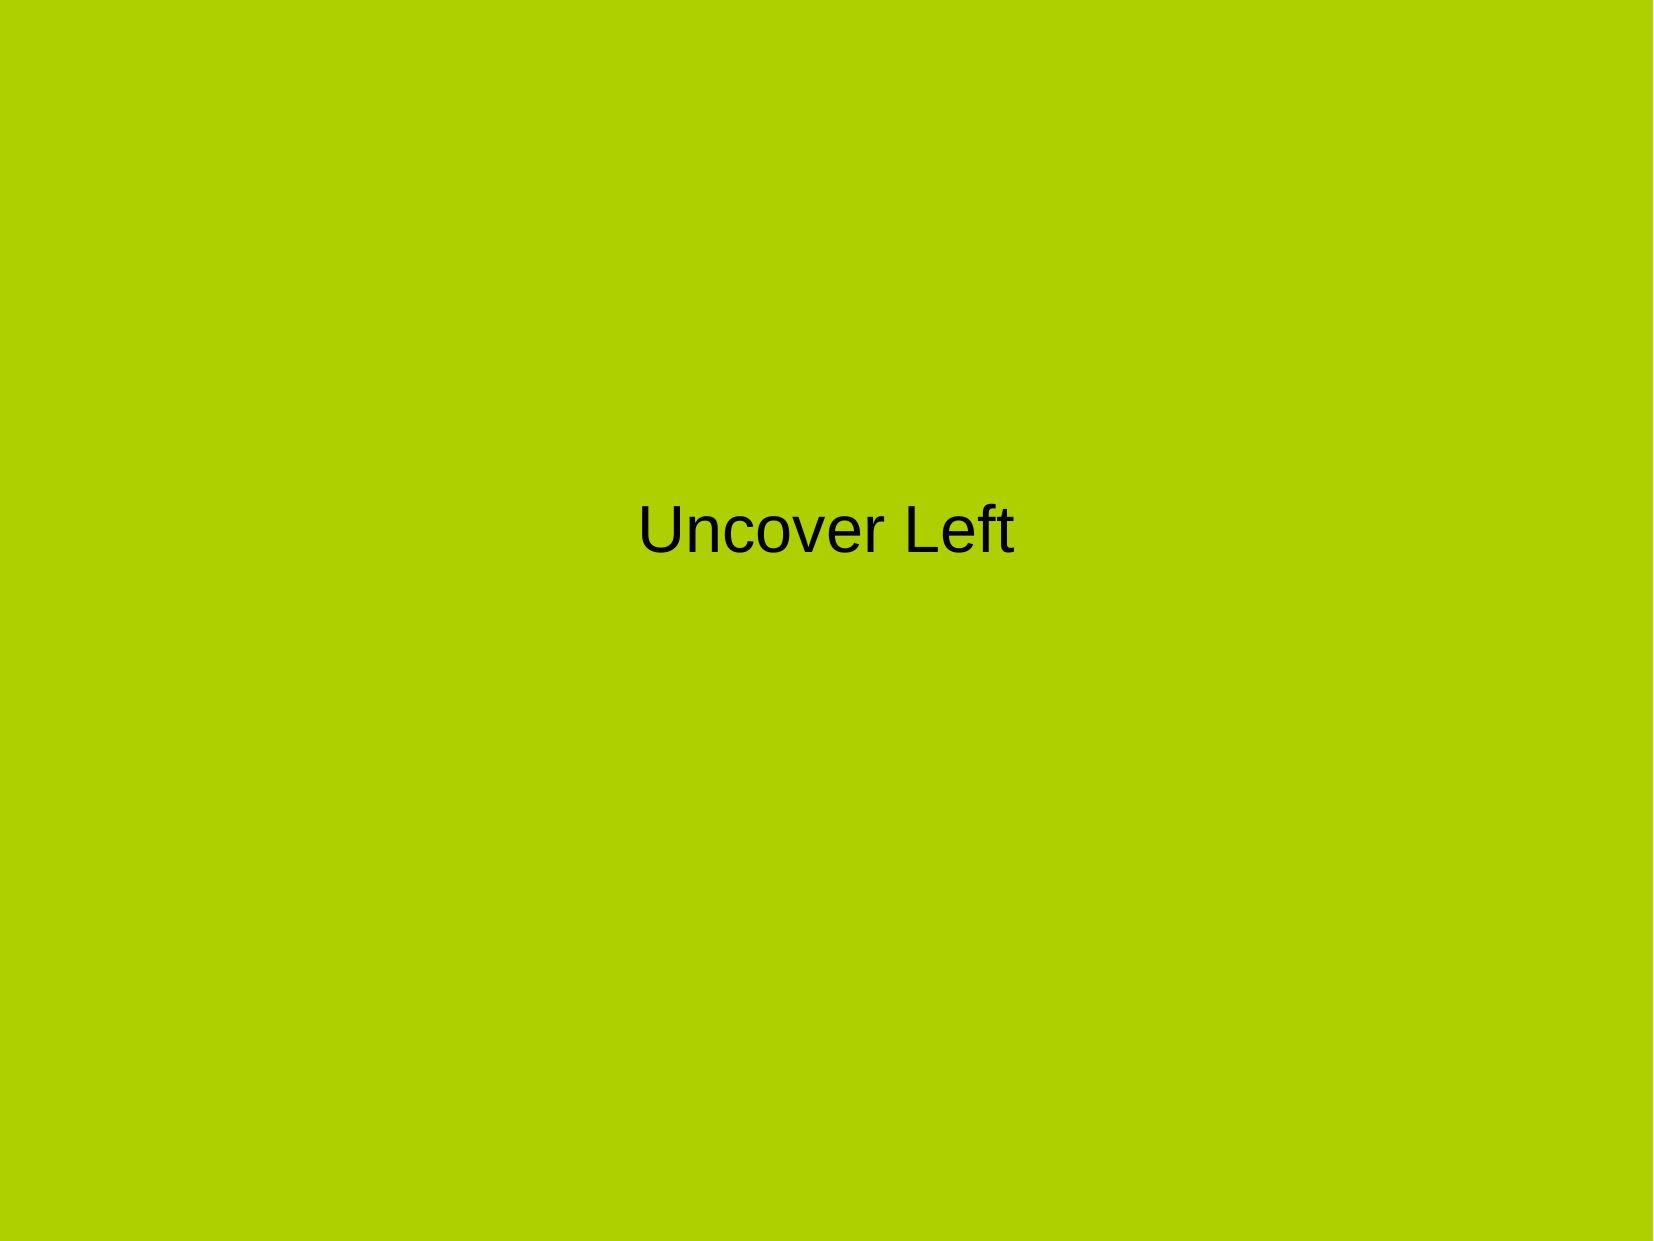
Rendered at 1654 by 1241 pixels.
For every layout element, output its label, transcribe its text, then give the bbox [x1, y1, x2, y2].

subtitle Uncover Left [82, 49, 1571, 1010]
